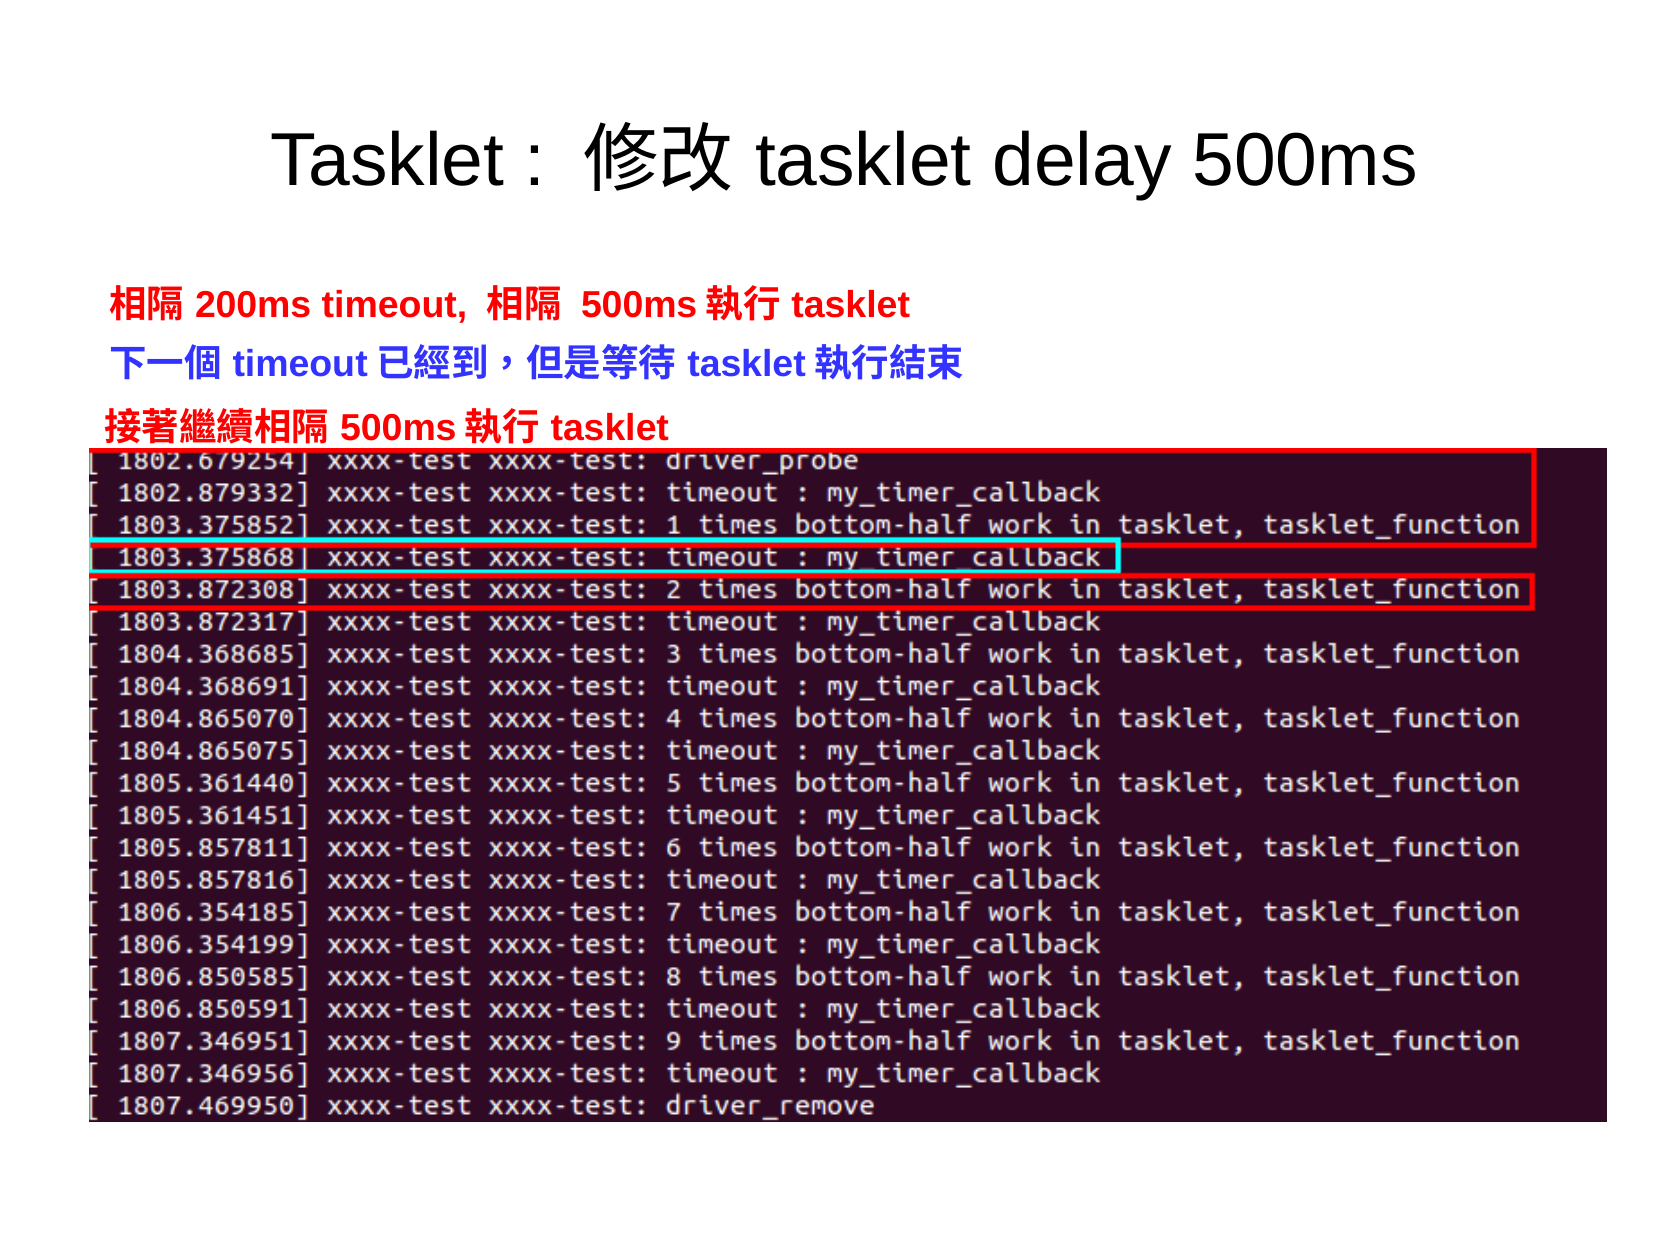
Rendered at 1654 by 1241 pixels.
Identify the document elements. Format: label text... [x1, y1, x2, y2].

text_box 下一個timeout已經到，但是等待tasklet執行結束 [94, 325, 1087, 390]
picture [89, 448, 1607, 1123]
text_box 相隔200ms timeout, 相隔 500ms執行tasklet [94, 266, 1087, 325]
title Tasklet : 修改tasklet delay 500ms [82, 49, 1571, 257]
text_box 接著繼續相隔500ms執行tasklet [89, 389, 1082, 454]
